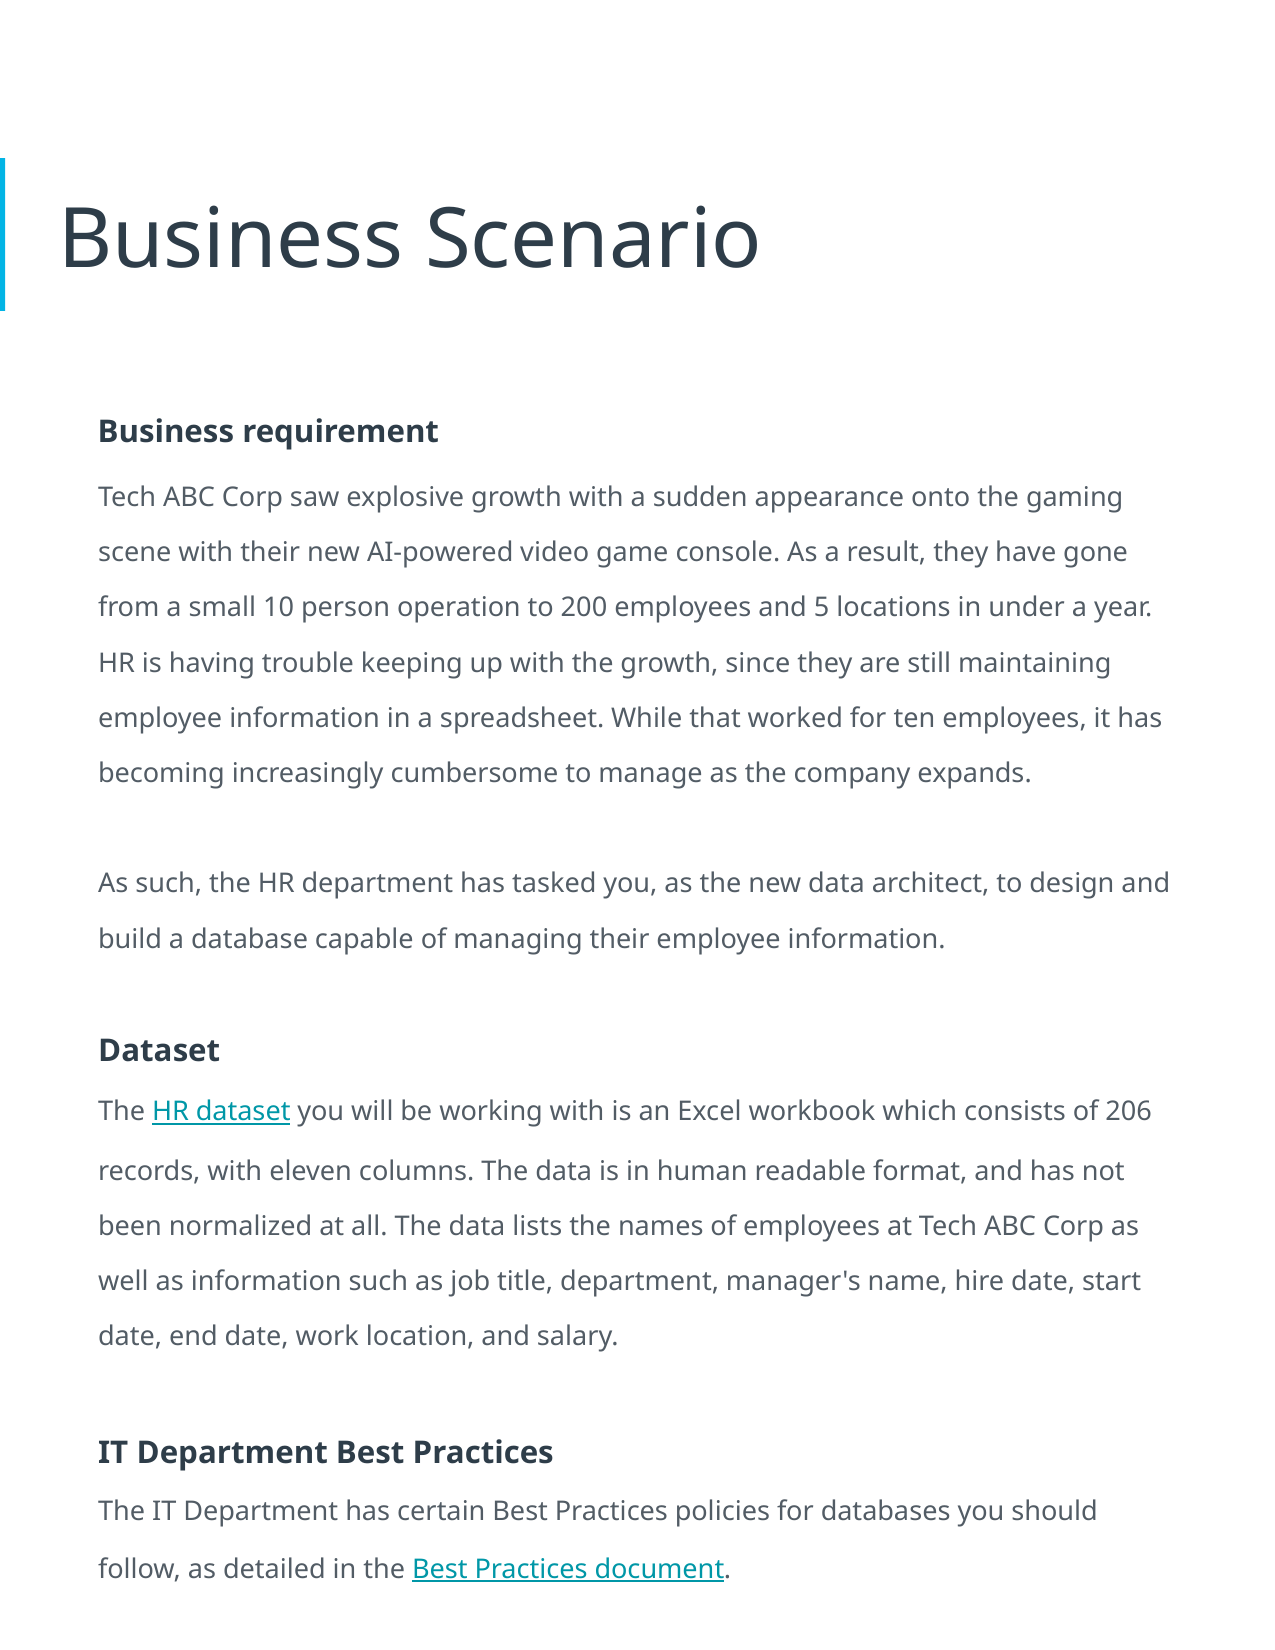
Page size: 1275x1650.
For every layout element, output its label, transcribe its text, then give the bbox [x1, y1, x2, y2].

title Business Scenario [43, 142, 1232, 327]
list Business requirement Tech ABC Corp saw explosive growth with a sudden appearance onto the gaming scene with their new AI-powered video game console. As a result, they have gone from a small 10 person operation to 200 employees and 5 locations in under a year. HR is having trouble keeping up with the growth, since they are still maintaining employee information in a spreadsheet. While that worked for ten employees, it has becoming increasingly cumbersome to manage as the company expands. As such, the HR department has tasked you, as the new data architect, to design and build a database capable of managing their employee information. Dataset The HR dataset you will be working with is an Excel workbook which consists of 206 records, with eleven columns. The data is in human readable format, and has not been normalized at all. The data lists the names of employees at Tech ABC Corp as well as information such as job title, department, manager's name, hire date, start date, end date, work location, and salary. IT Department Best Practices The IT Department has certain Best Practices policies for databases you should follow, as detailed in the Best Practices document. [43, 369, 1232, 1394]
